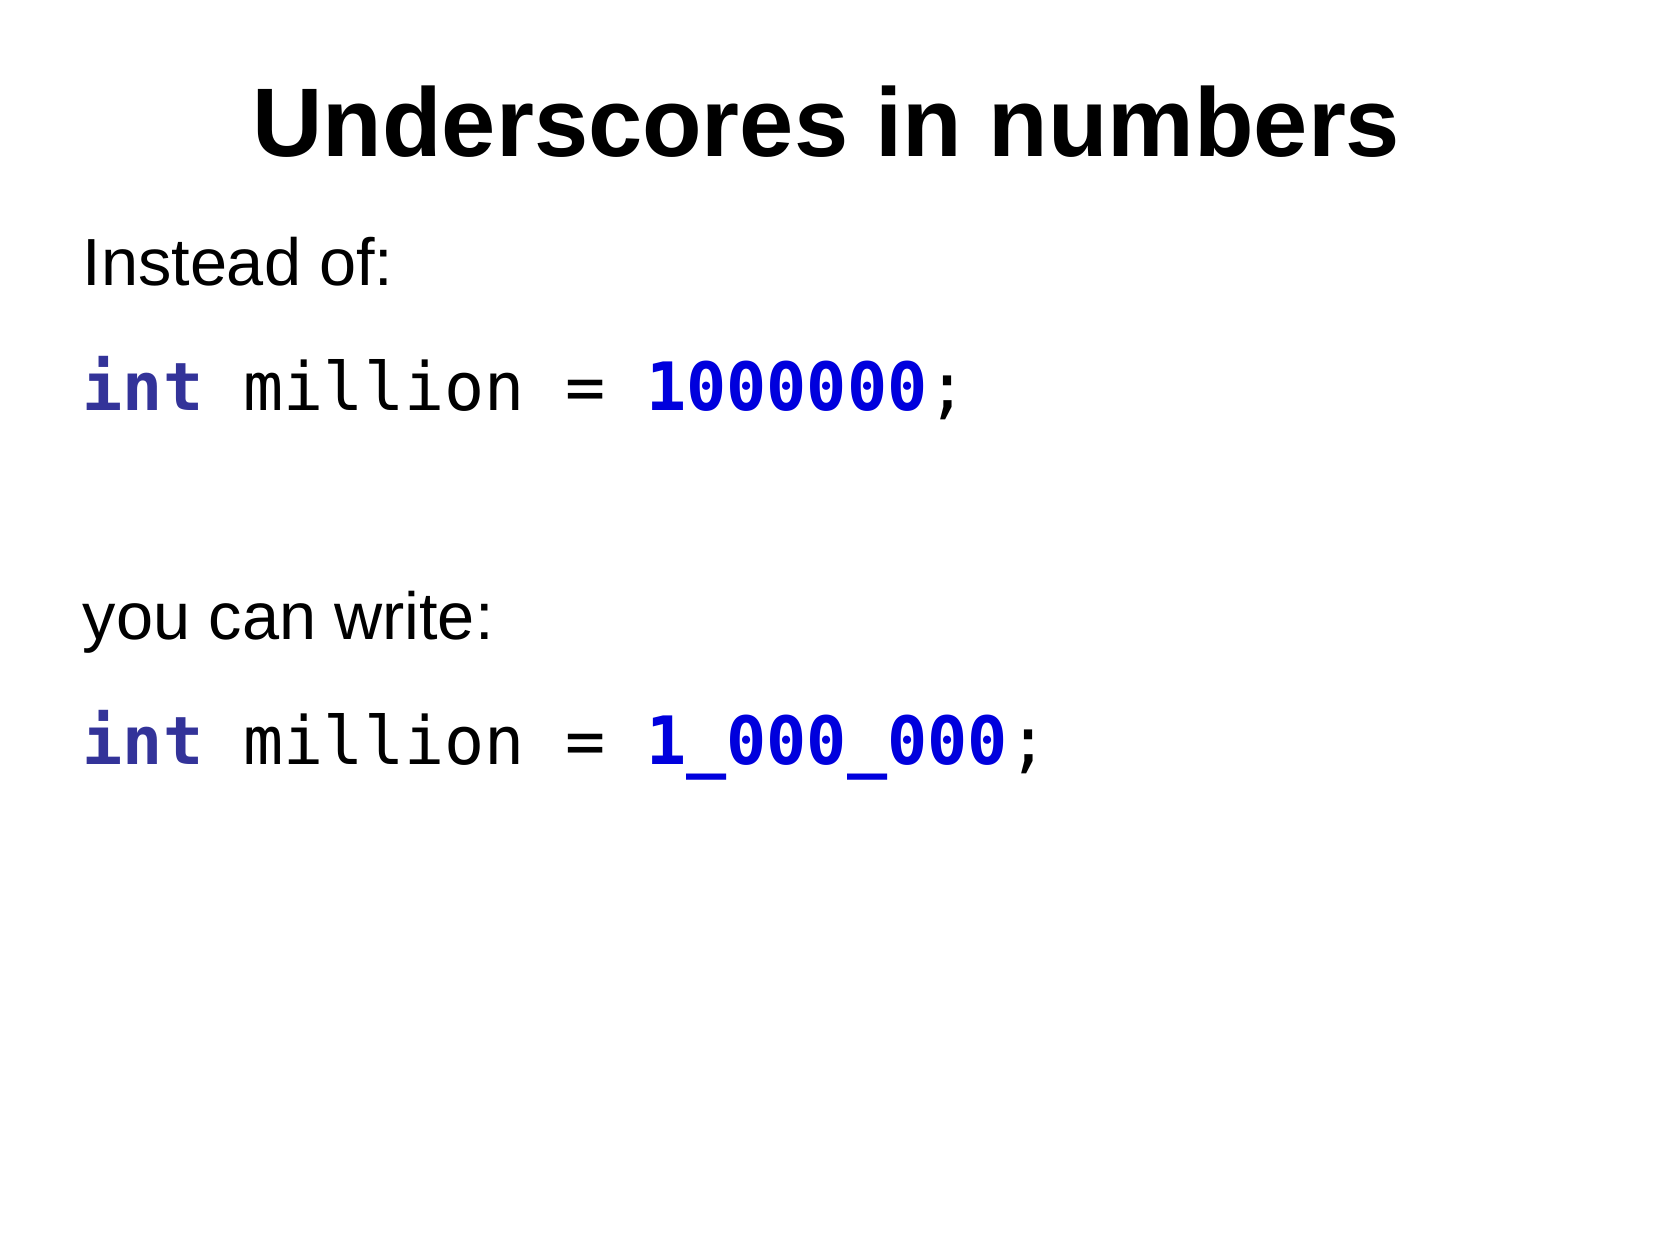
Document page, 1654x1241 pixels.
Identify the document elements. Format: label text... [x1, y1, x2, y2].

title Underscores in numbers [82, 49, 1571, 196]
list Instead of: int million = 1000000; you can write: int million = 1_000_000; [82, 225, 1538, 1186]
